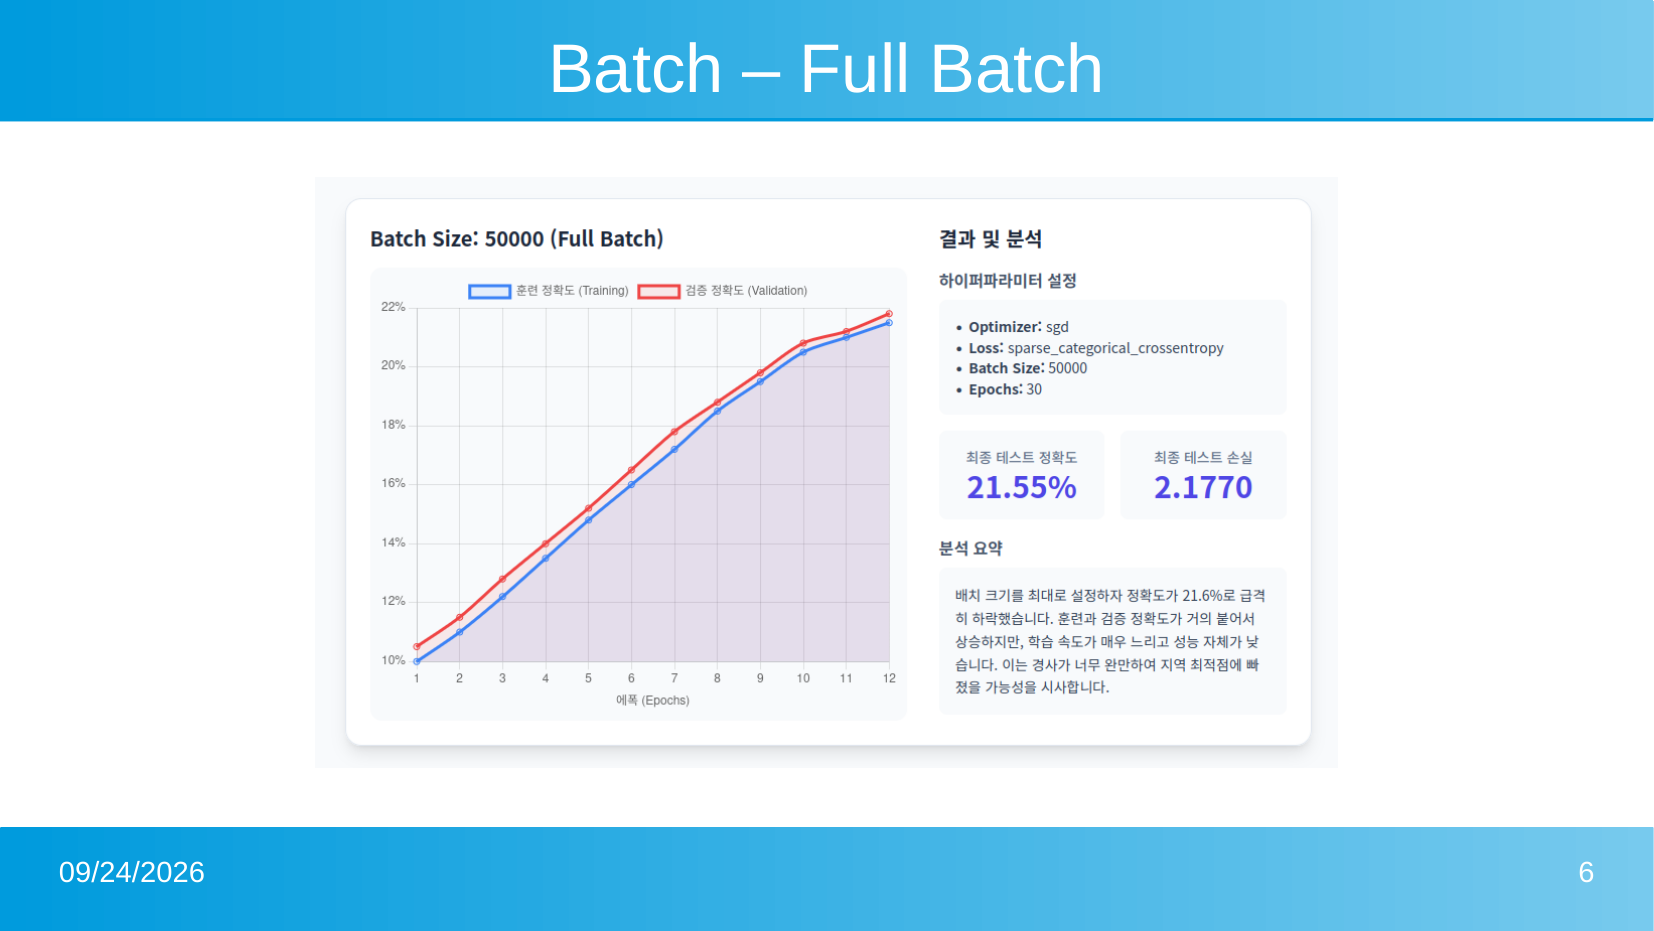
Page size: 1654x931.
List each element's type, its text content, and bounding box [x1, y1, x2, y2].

title Batch – Full Batch [59, 29, 1595, 108]
picture [315, 177, 1338, 768]
